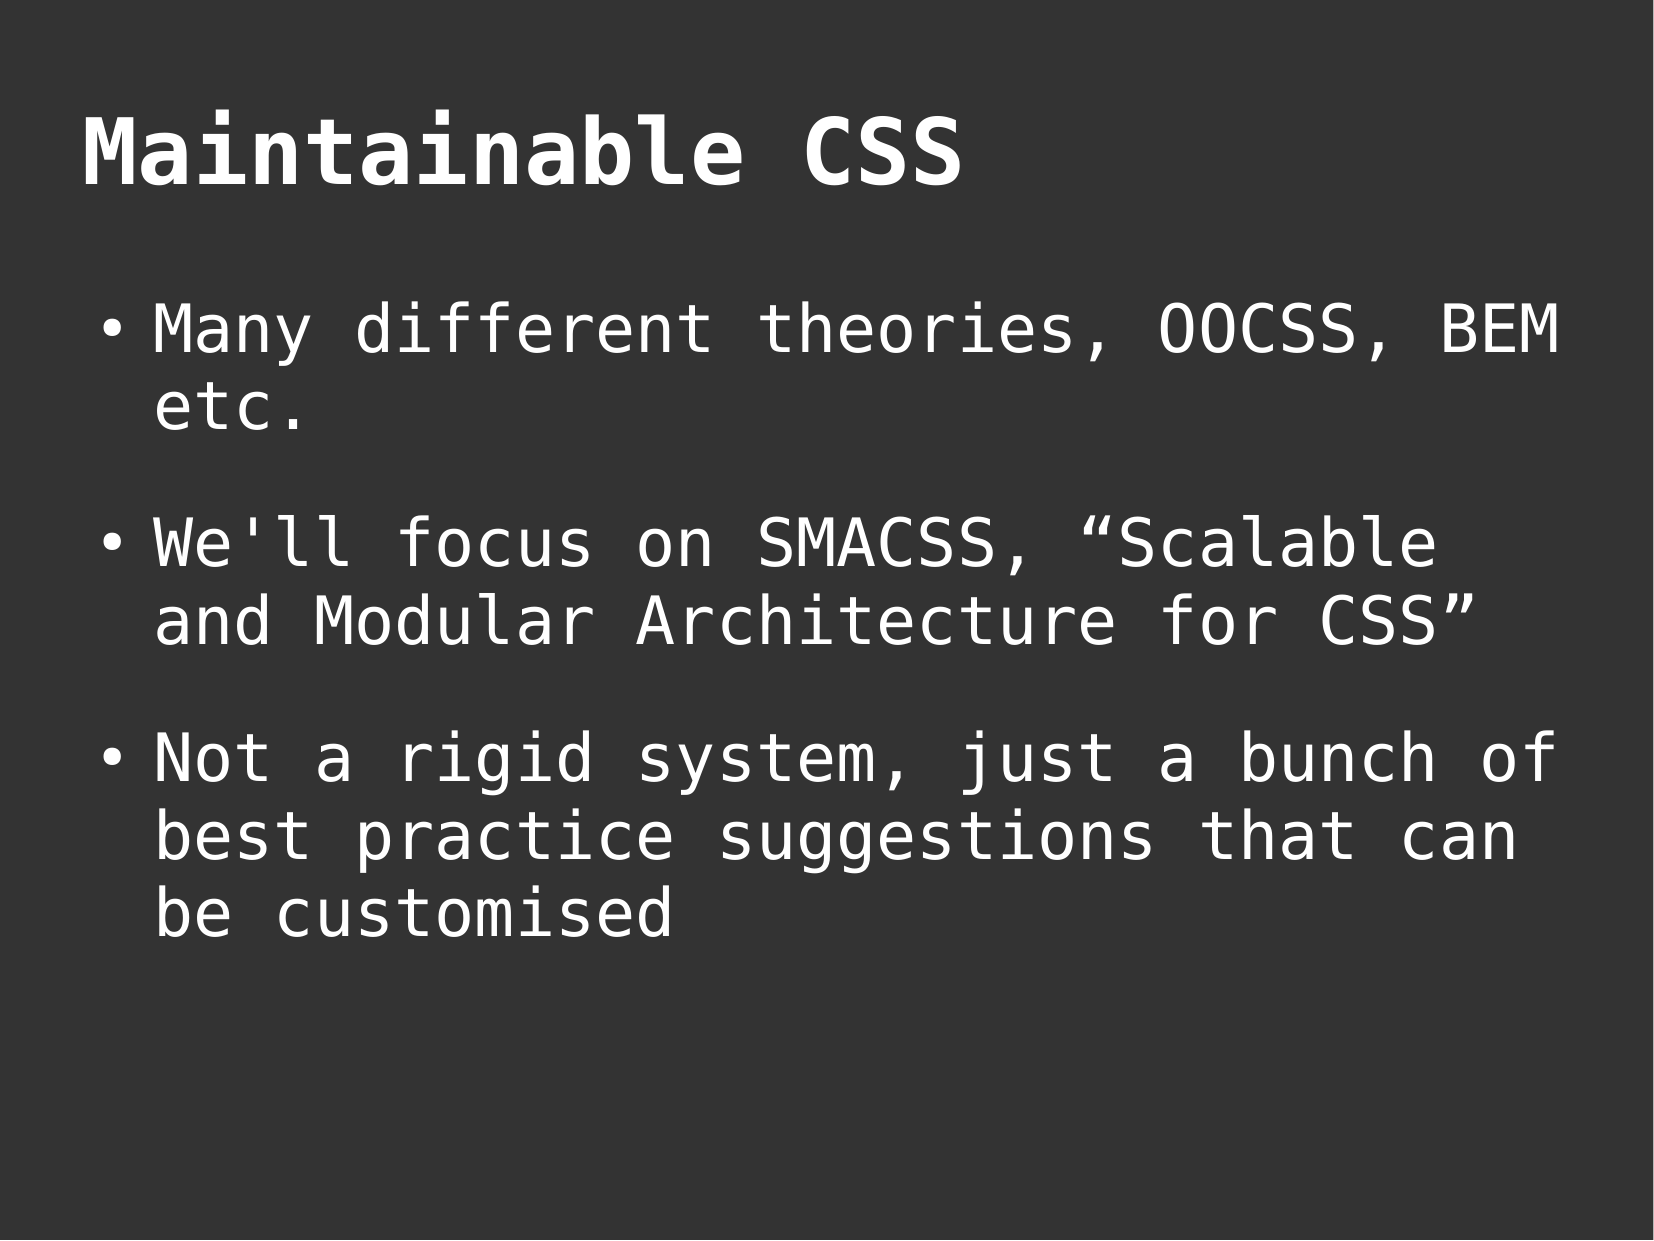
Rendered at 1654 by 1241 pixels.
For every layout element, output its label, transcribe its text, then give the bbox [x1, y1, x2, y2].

title Maintainable CSS [82, 49, 1571, 257]
list Many different theories, OOCSS, BEM etc. We'll focus on SMACSS, “Scalable and Modular Architecture for CSS” Not a rigid system, just a bunch of best practice suggestions that can be customised [82, 290, 1571, 1182]
